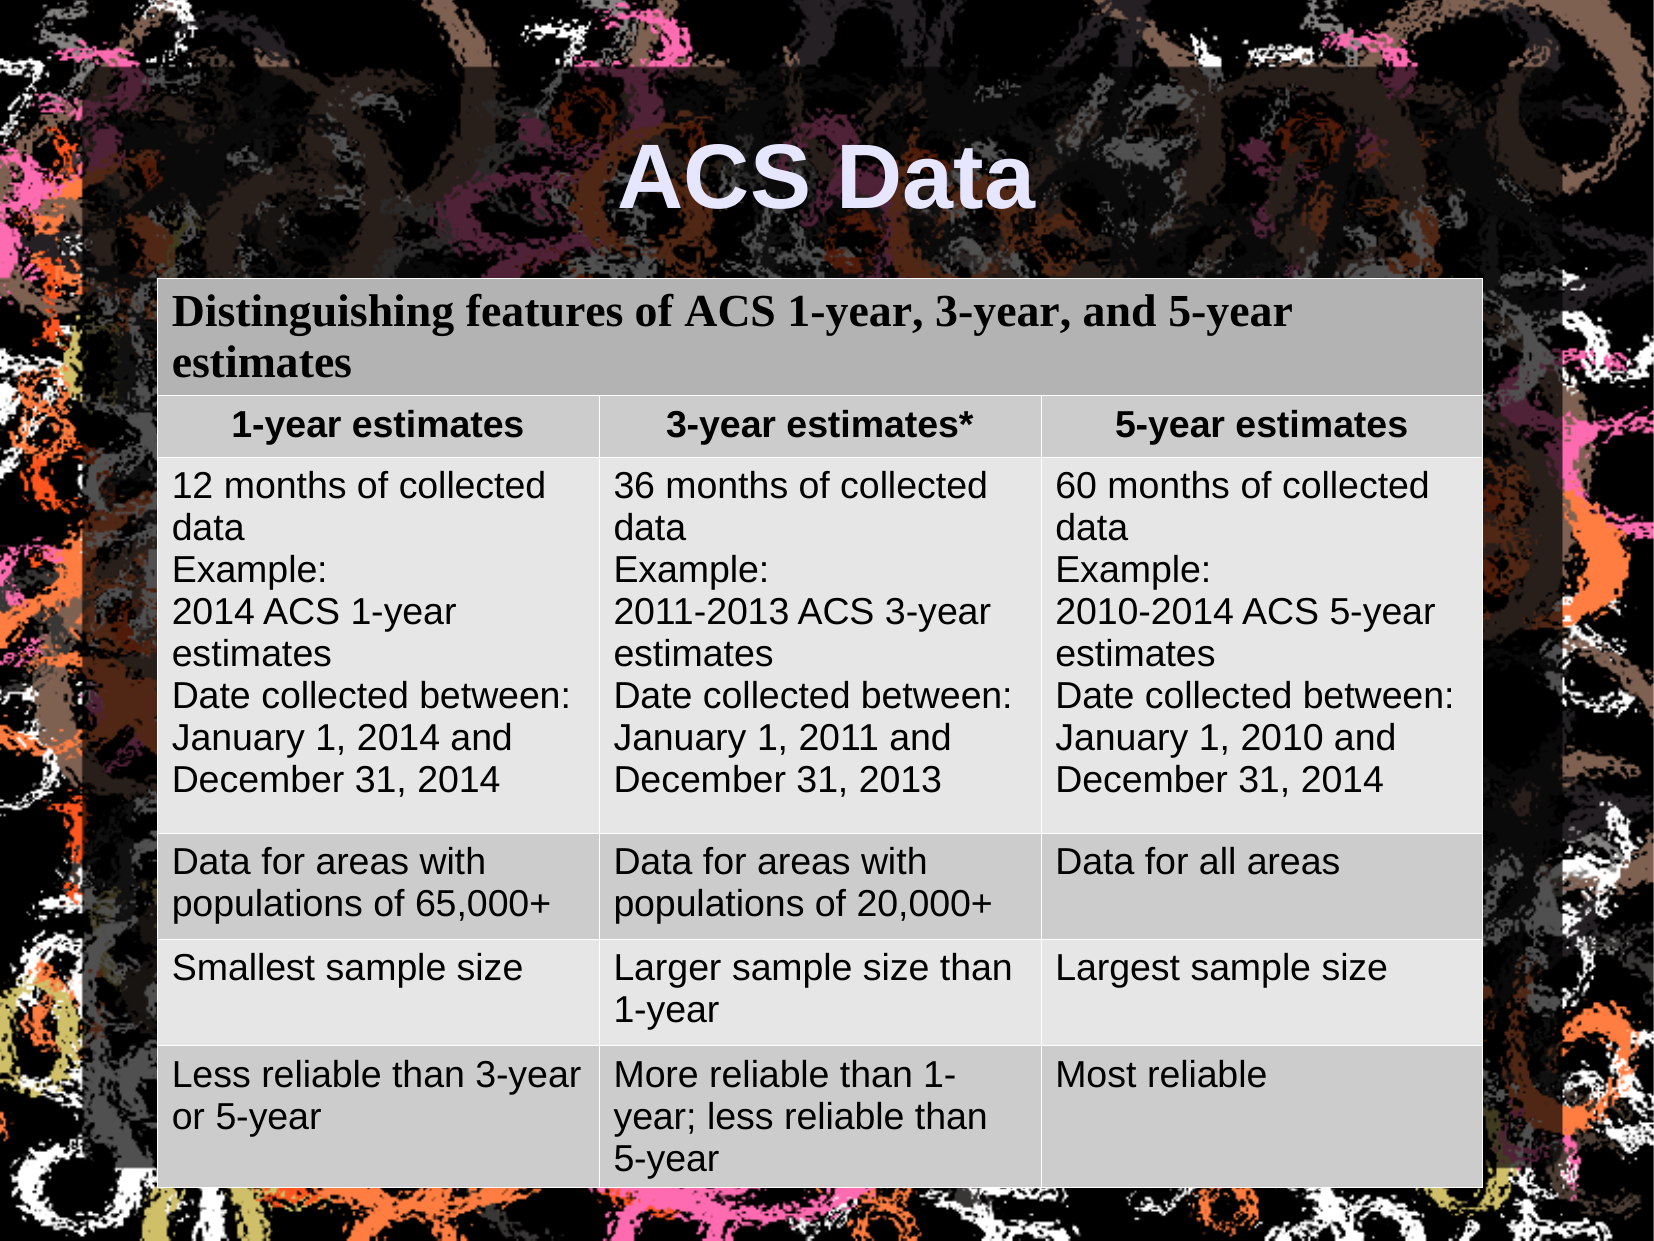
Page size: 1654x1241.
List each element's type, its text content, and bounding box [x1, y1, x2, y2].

title ACS Data [82, 73, 1571, 281]
table_cell Smallest sample size [158, 940, 599, 1045]
table_cell 60 months of collected data Example: 2010-2014 ACS 5-year estimates Date collected between: January 1, 2010 and December 31, 2014 [1042, 458, 1482, 833]
picture [0, 0, 1654, 1241]
table_cell More reliable than 1-year; less reliable than 5-year [600, 1046, 1041, 1187]
table_cell Largest sample size [1042, 940, 1482, 1045]
table_cell 1-year estimates [158, 396, 599, 457]
table_cell 12 months of collected data Example: 2014 ACS 1-year estimates Date collected between: January 1, 2014 and December 31, 2014 [158, 458, 599, 833]
table_cell Data for areas with populations of 65,000+ [158, 834, 599, 939]
table_cell 3-year estimates* [600, 396, 1041, 457]
table_cell 36 months of collected data Example: 2011-2013 ACS 3-year estimates Date collected between: January 1, 2011 and December 31, 2013 [600, 458, 1041, 833]
table_cell 5-year estimates [1042, 396, 1482, 457]
table_header Distinguishing features of ACS 1-year, 3-year, and 5-year estimates [158, 279, 1482, 395]
table_cell Larger sample size than 1-year [600, 940, 1041, 1045]
table_cell Less reliable than 3-year or 5-year [158, 1046, 599, 1187]
table_cell Most reliable [1042, 1046, 1482, 1187]
table_cell Data for all areas [1042, 834, 1482, 939]
table_cell Data for areas with populations of 20,000+ [600, 834, 1041, 939]
